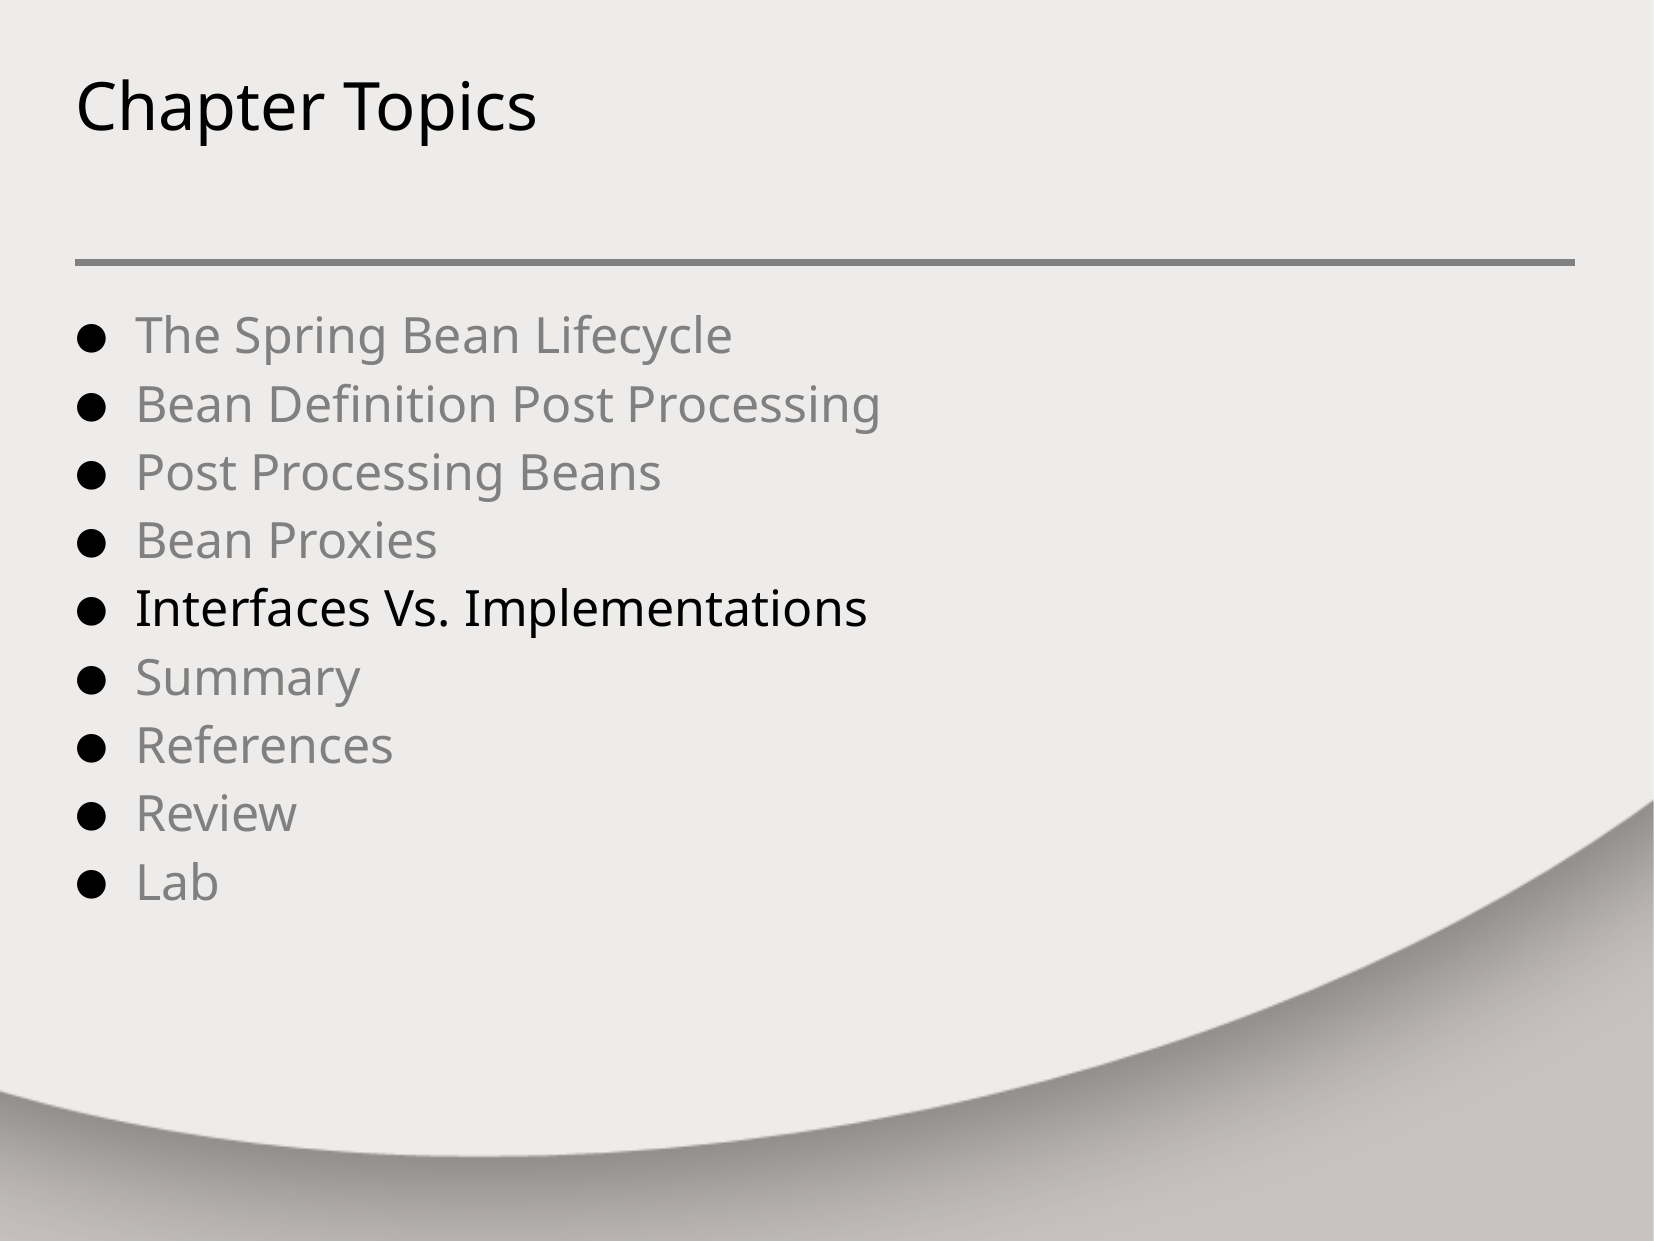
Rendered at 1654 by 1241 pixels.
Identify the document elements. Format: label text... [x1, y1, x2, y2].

title Chapter Topics [75, 75, 1576, 226]
list The Spring Bean Lifecycle Bean Definition Post Processing Post Processing Beans Bean Proxies Interfaces Vs. Implementations Summary References Review Lab [75, 300, 1576, 1163]
picture [0, 0, 1654, 1241]
